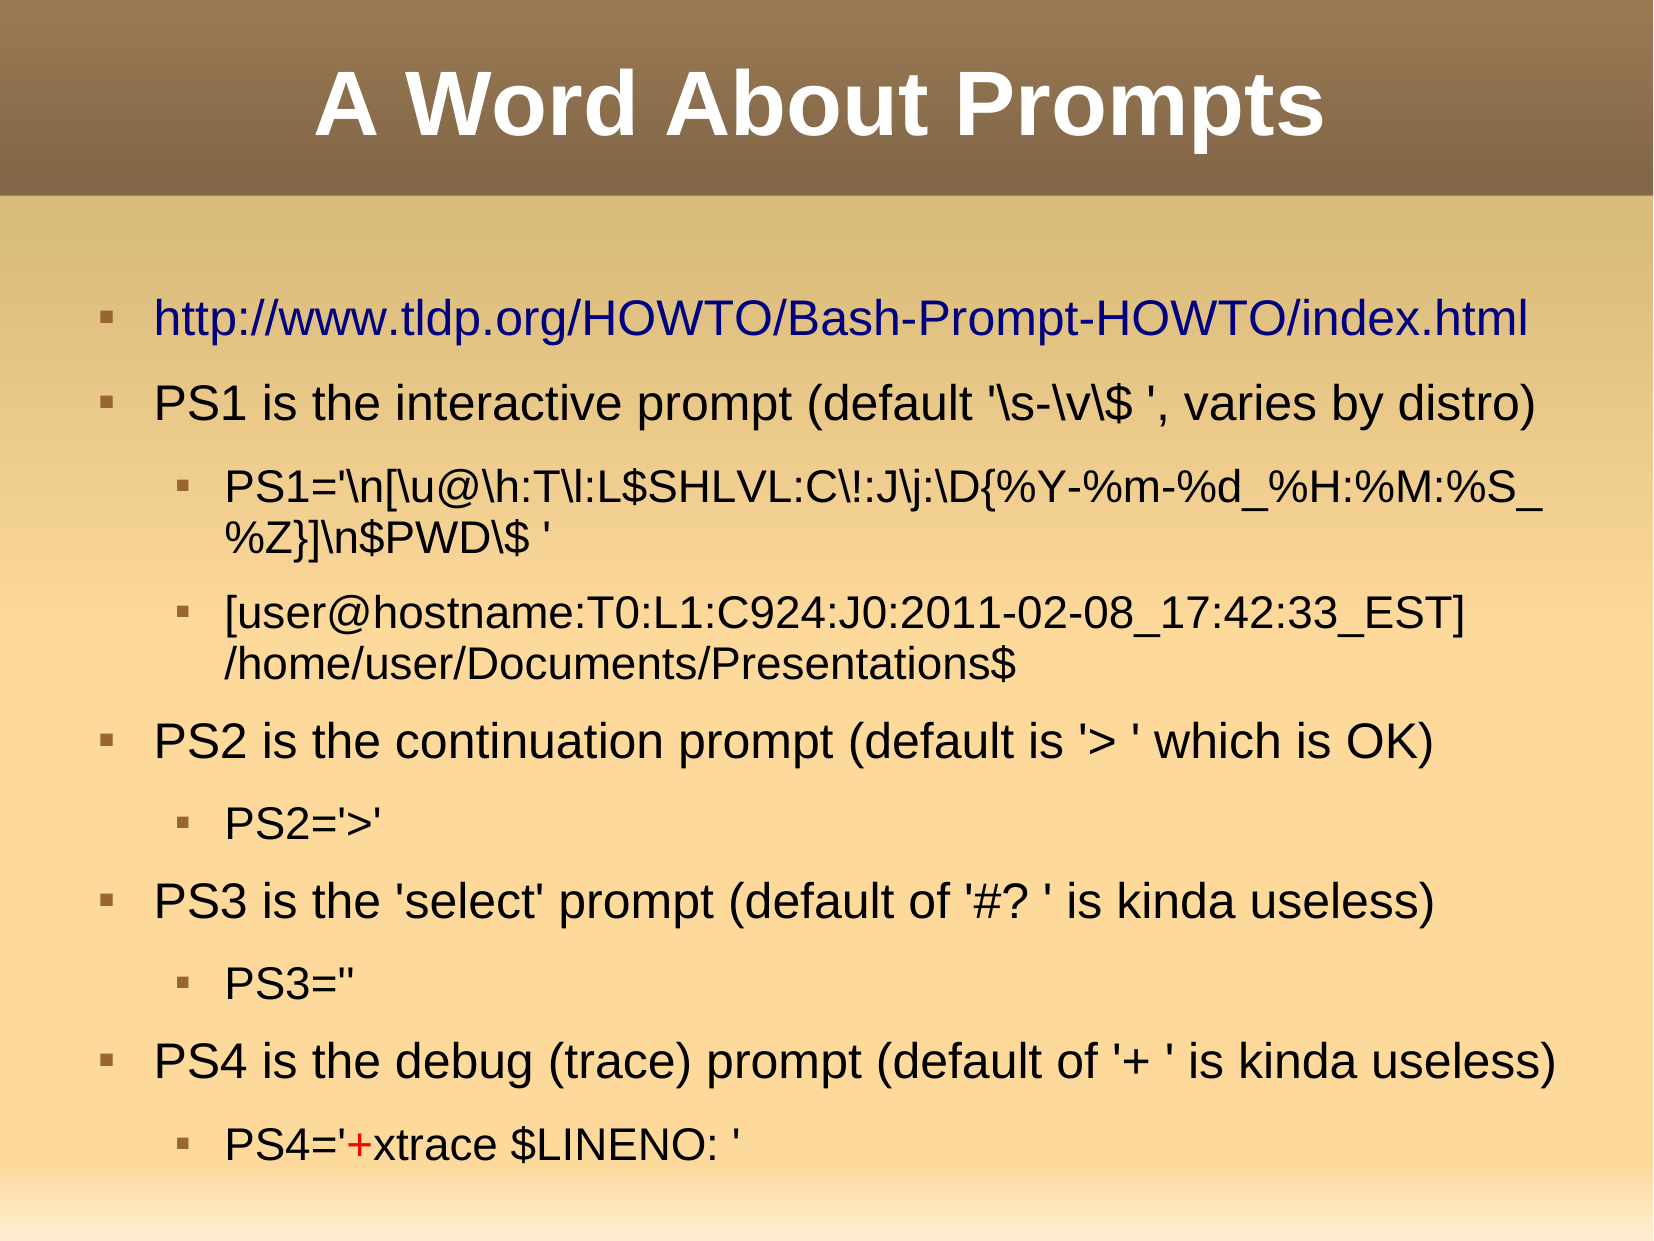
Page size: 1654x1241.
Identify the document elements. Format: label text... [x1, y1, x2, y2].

list http://www.tldp.org/HOWTO/Bash-Prompt-HOWTO/index.html PS1 is the interactive prompt (default '\s-\v\$ ', varies by distro) PS1='\n[\u@\h:T\l:L$SHLVL:C\!:J\j:\D{%Y-%m-%d_%H:%M:%S_%Z}]\n$PWD\$ ' [user@hostname:T0:L1:C924:J0:2011-02-08_17:42:33_EST] /home/user/Documents/Presentations$ PS2 is the continuation prompt (default is '> ' which is OK) PS2='>' PS3 is the 'select' prompt (default of '#? ' is kinda useless) PS3='' PS4 is the debug (trace) prompt (default of '+ ' is kinda useless) PS4='+xtrace $LINENO: ' [82, 290, 1571, 1202]
title A Word About Prompts [76, 0, 1565, 208]
picture [0, 0, 1654, 1241]
